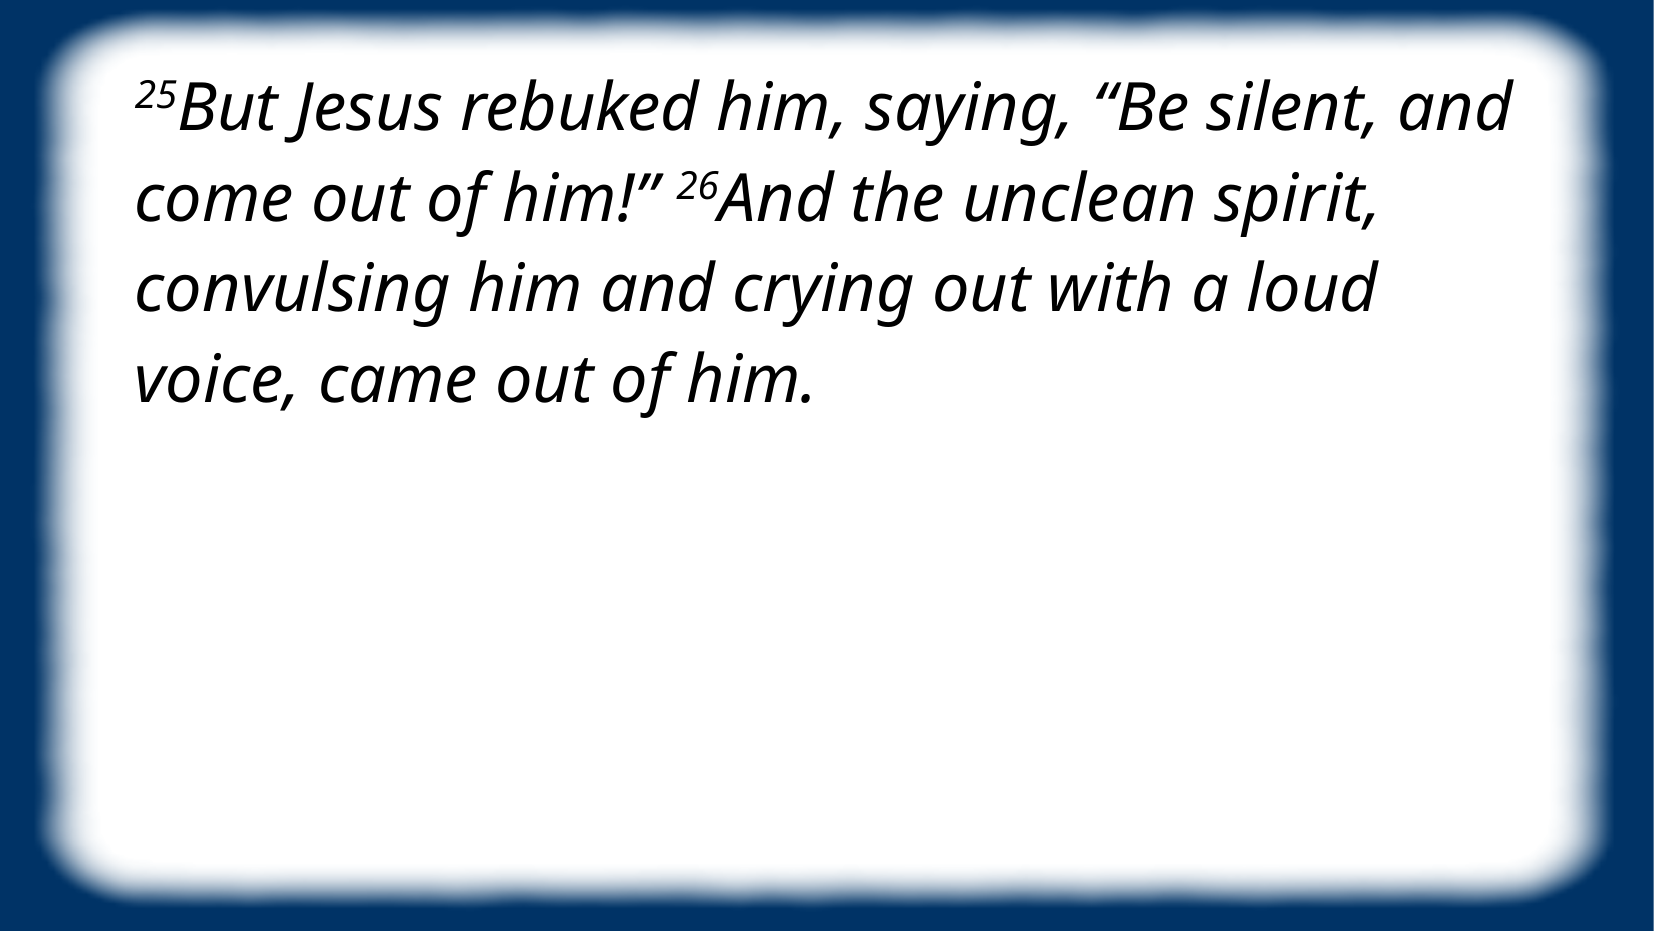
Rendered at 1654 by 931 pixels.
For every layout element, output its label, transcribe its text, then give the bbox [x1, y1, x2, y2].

picture [0, 0, 1654, 931]
text_box 25But Jesus rebuked him, saying, “Be silent, and come out of him!” 26And the unclean spirit, convulsing him and crying out with a loud voice, came out of him. [120, 51, 1561, 426]
